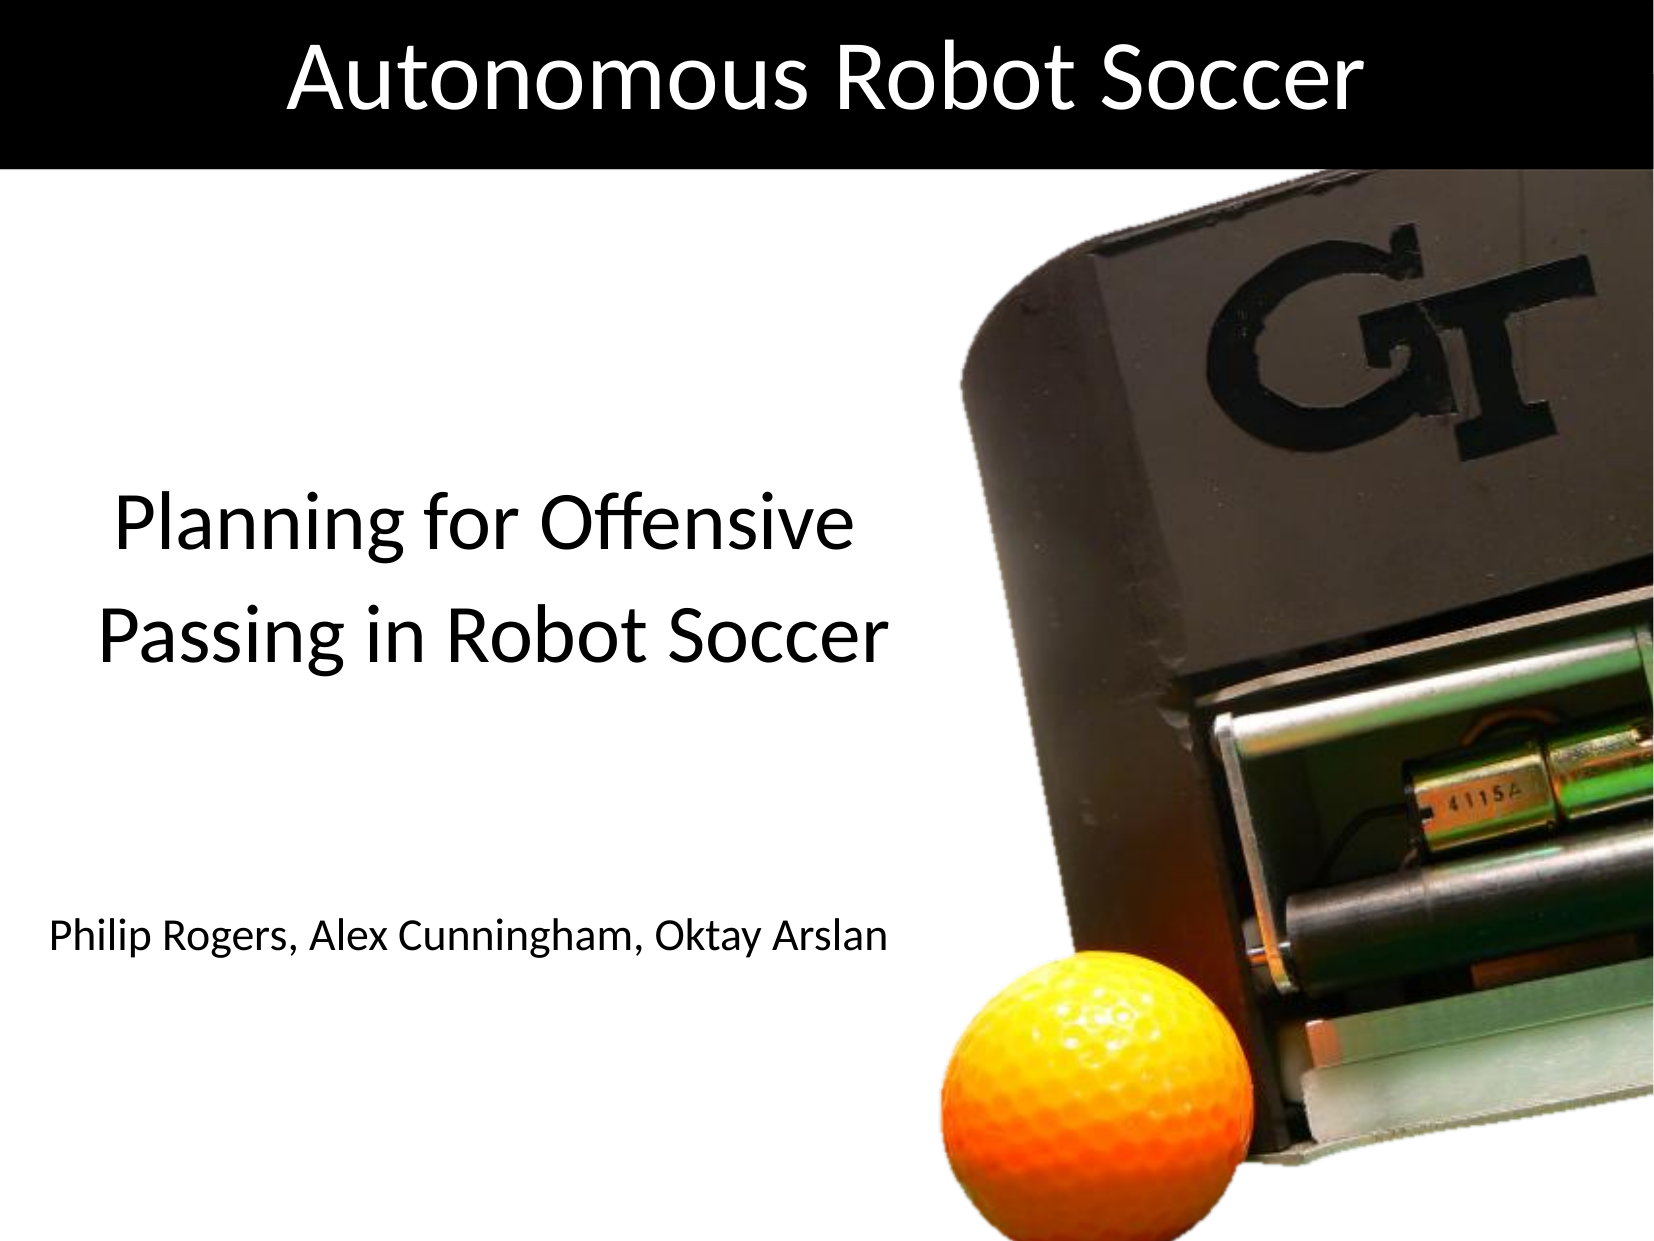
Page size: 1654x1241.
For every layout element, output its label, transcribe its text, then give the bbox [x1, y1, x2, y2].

picture [862, 169, 1654, 1241]
list Planning for Offensive Passing in Robot Soccer [25, 487, 964, 713]
list Philip Rogers, Alex Cunningham, Oktay Arslan [37, 916, 901, 1163]
title Autonomous Robot Soccer [0, 0, 1654, 169]
